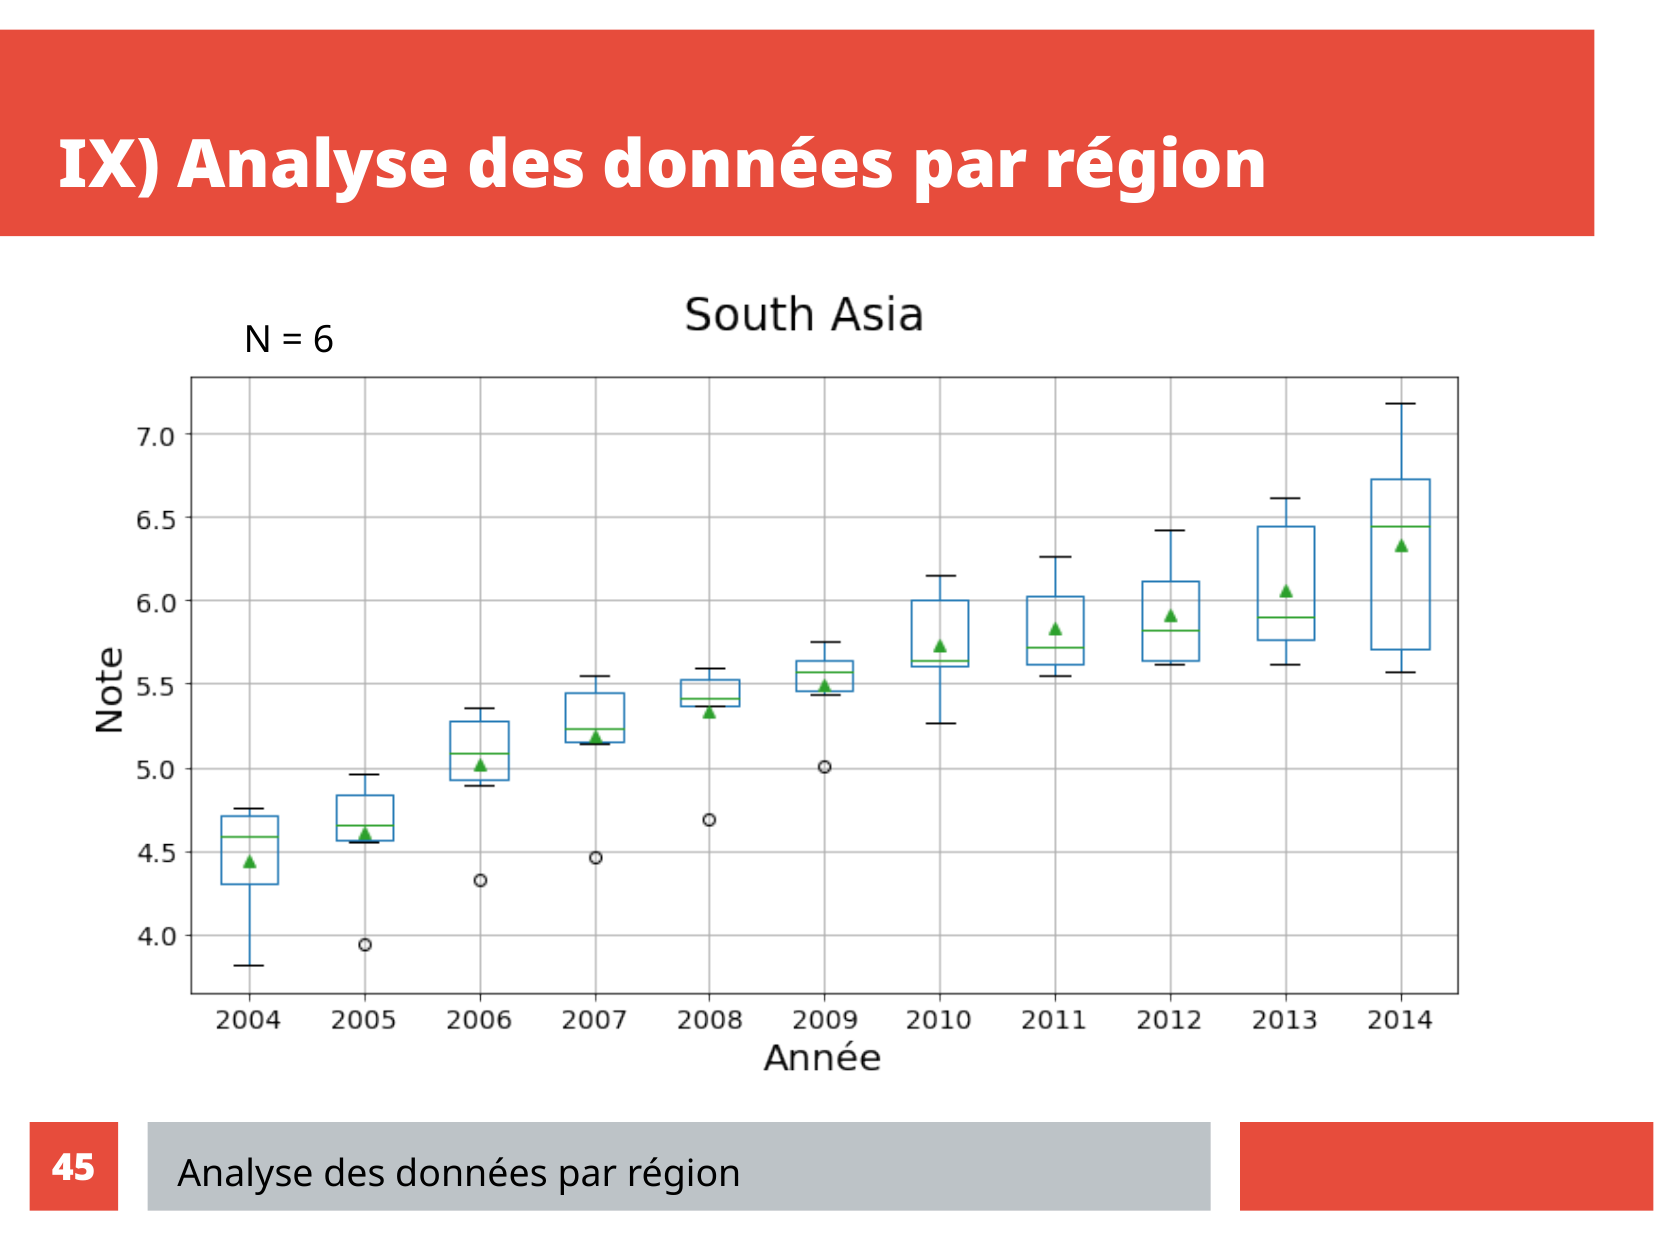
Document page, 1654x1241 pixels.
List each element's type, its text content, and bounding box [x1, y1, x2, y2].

title IX) Analyse des données par région [59, 59, 1595, 207]
text_box Analyse des données par région [162, 1138, 795, 1198]
picture [79, 282, 1471, 1090]
